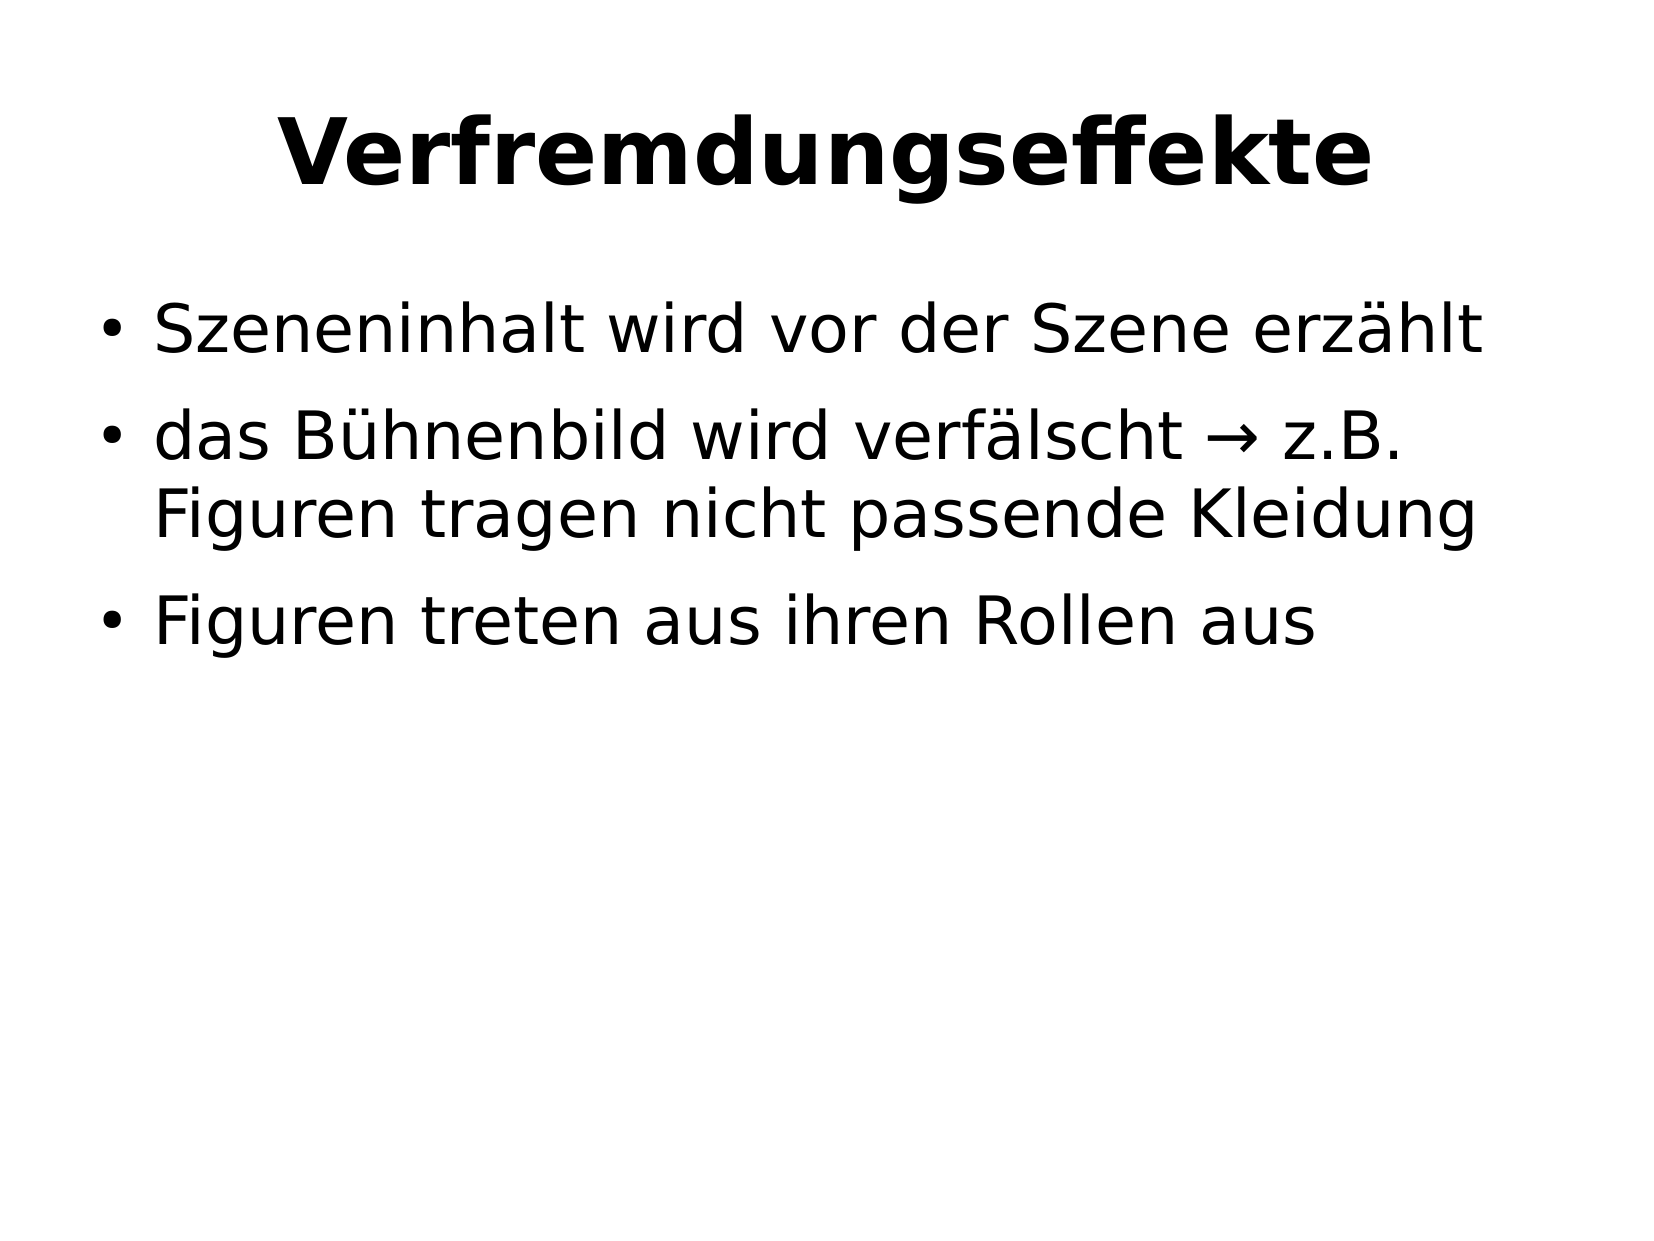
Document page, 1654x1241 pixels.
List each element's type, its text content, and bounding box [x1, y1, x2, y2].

list Szeneninhalt wird vor der Szene erzählt das Bühnenbild wird verfälscht → z.B. Figuren tragen nicht passende Kleidung Figuren treten aus ihren Rollen aus [82, 290, 1571, 1010]
title Verfremdungseffekte [82, 49, 1571, 257]
